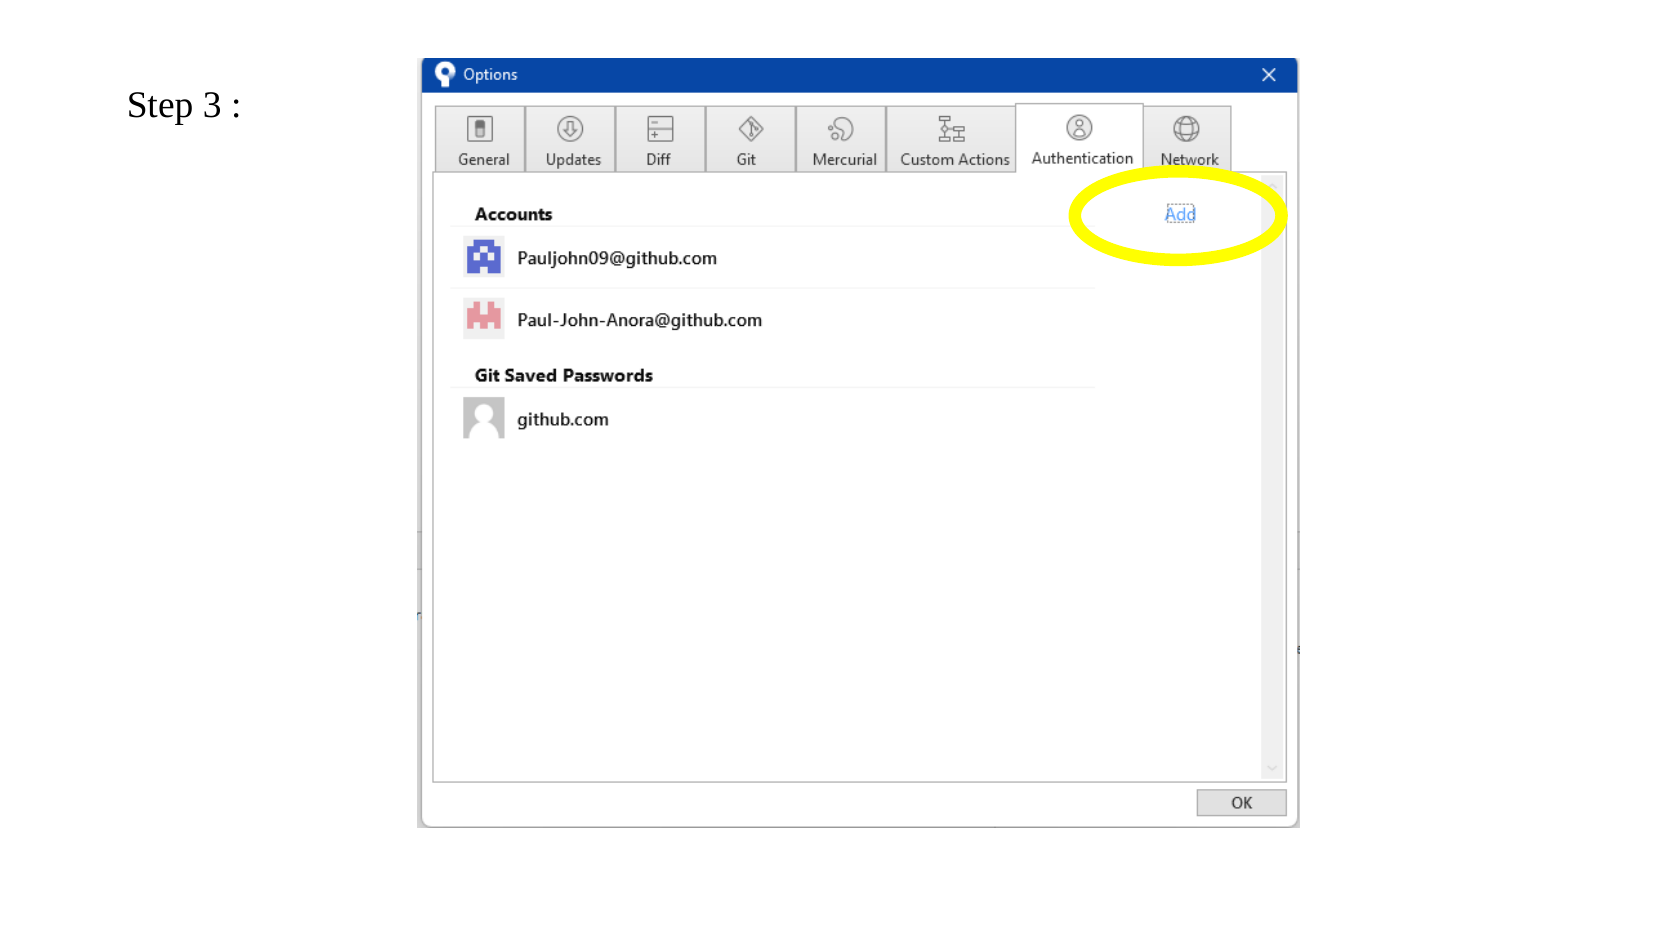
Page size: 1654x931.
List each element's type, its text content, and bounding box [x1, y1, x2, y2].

text_box Step 3 : [112, 76, 417, 136]
picture [417, 58, 1300, 828]
text_box [1074, 171, 1282, 260]
